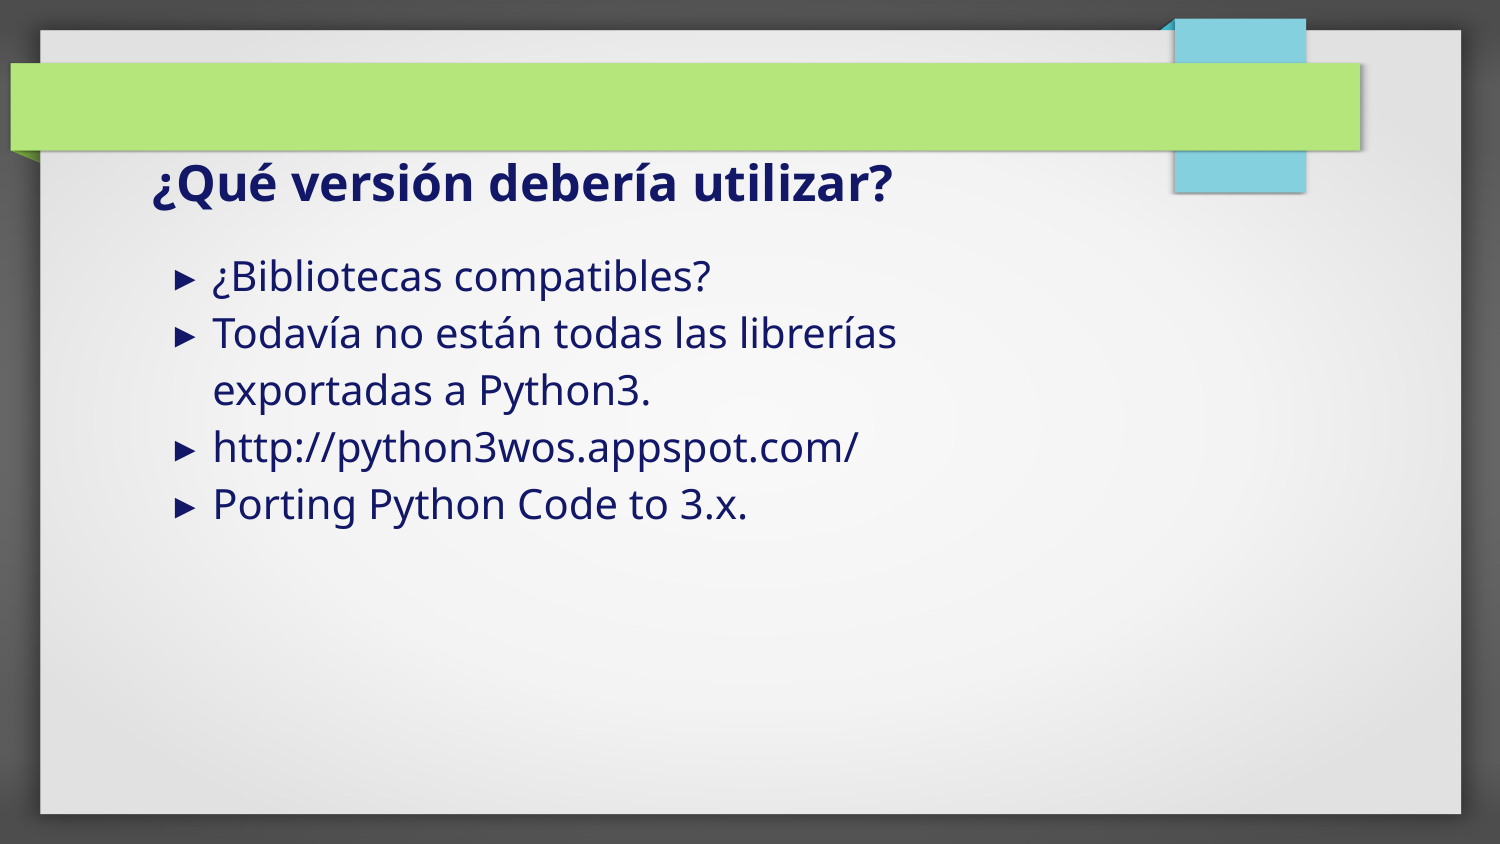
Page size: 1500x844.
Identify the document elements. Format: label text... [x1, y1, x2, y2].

title ¿Qué versión debería utilizar? [137, 146, 1011, 227]
picture [0, 0, 1500, 844]
list ¿Bibliotecas compatibles? Todavía no están todas las librerías exportadas a Python3. http://python3wos.appspot.com/ Porting Python Code to 3.x. [137, 246, 1011, 549]
